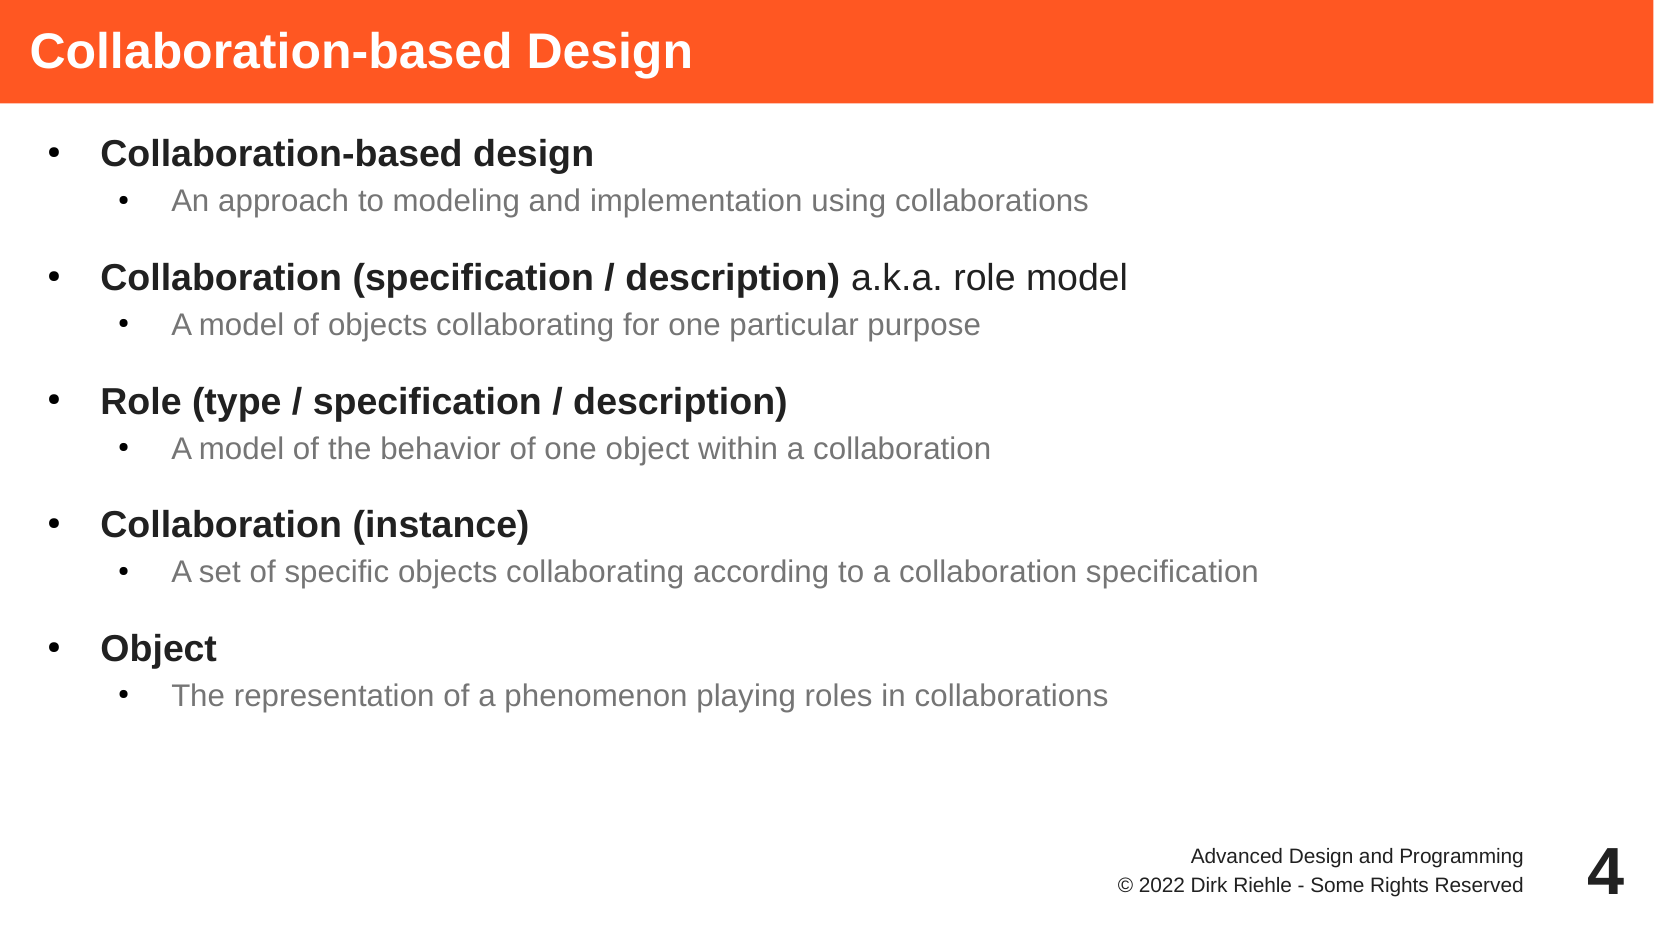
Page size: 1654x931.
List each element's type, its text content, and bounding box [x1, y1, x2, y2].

list Collaboration-based design An approach to modeling and implementation using collaborations Collaboration (specification / description) a.k.a. role model A model of objects collaborating for one particular purpose Role (type / specification / description) A model of the behavior of one object within a collaboration Collaboration (instance) A set of specific objects collaborating according to a collaboration specification Object The representation of a phenomenon playing roles in collaborations [29, 132, 1625, 813]
title Collaboration-based Design [0, 0, 1654, 104]
